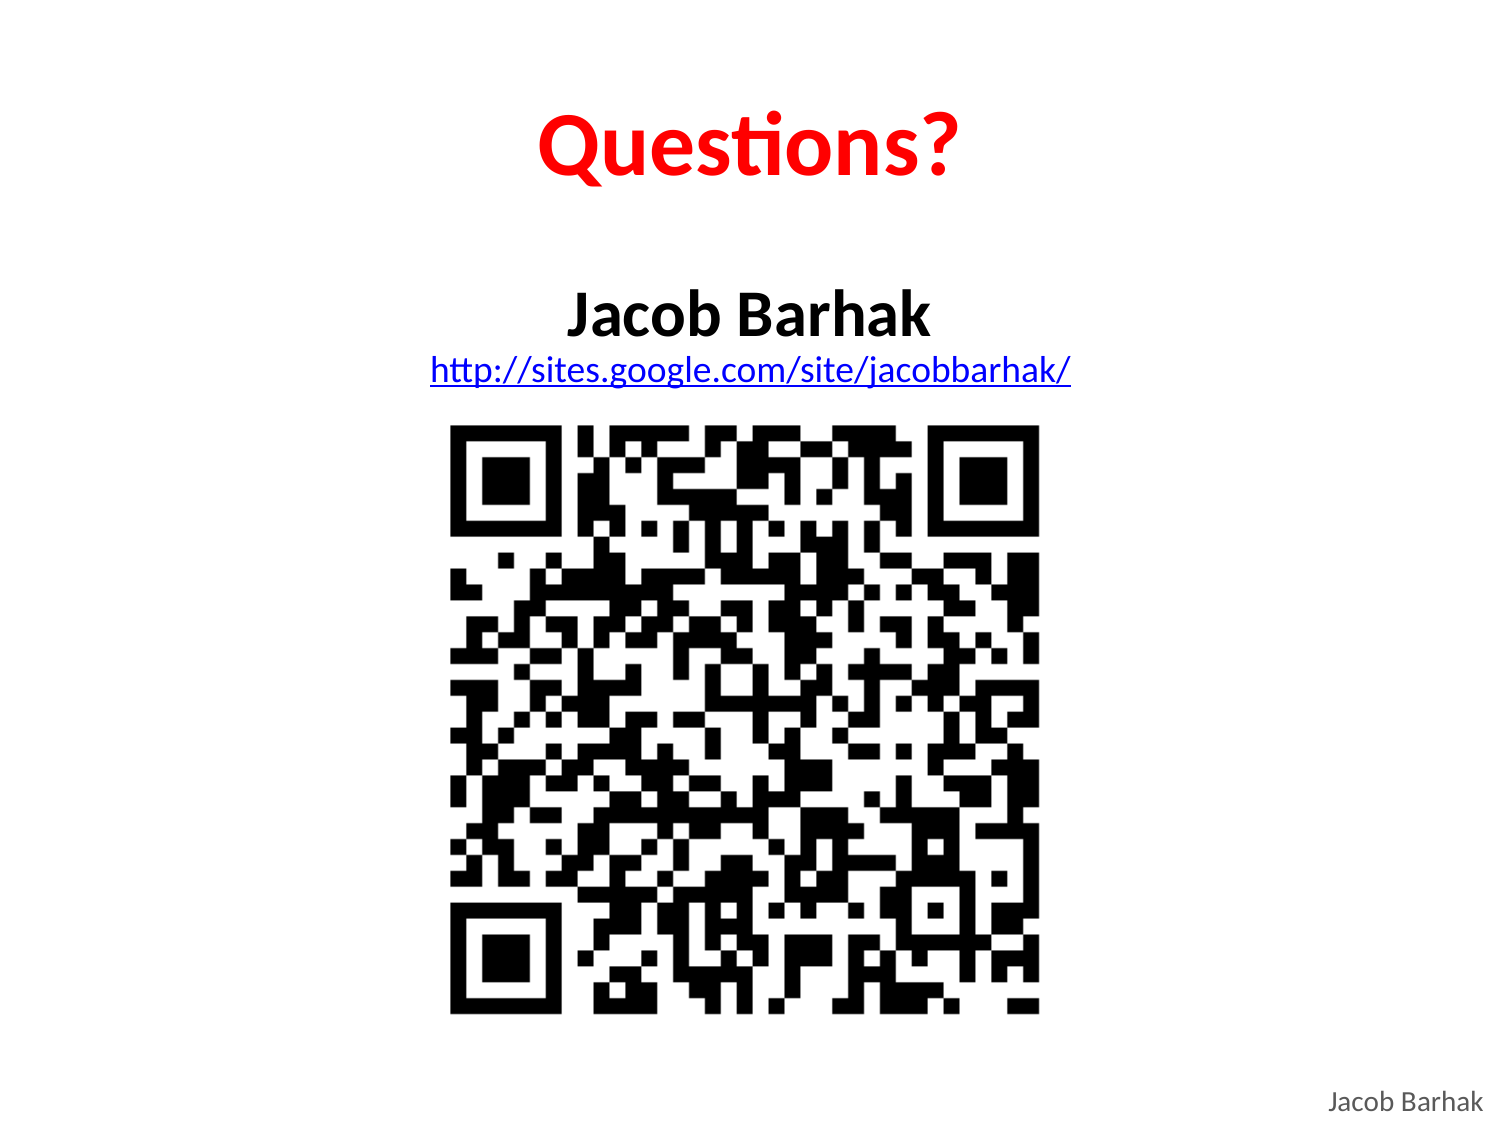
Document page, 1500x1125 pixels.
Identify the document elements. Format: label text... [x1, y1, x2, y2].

text_box Jacob Barhak [75, 262, 1425, 1005]
text_box http://sites.google.com/site/jacobbarhak/ [415, 337, 1103, 398]
text_box Questions? [75, 45, 1425, 233]
picture [387, 362, 1103, 1078]
